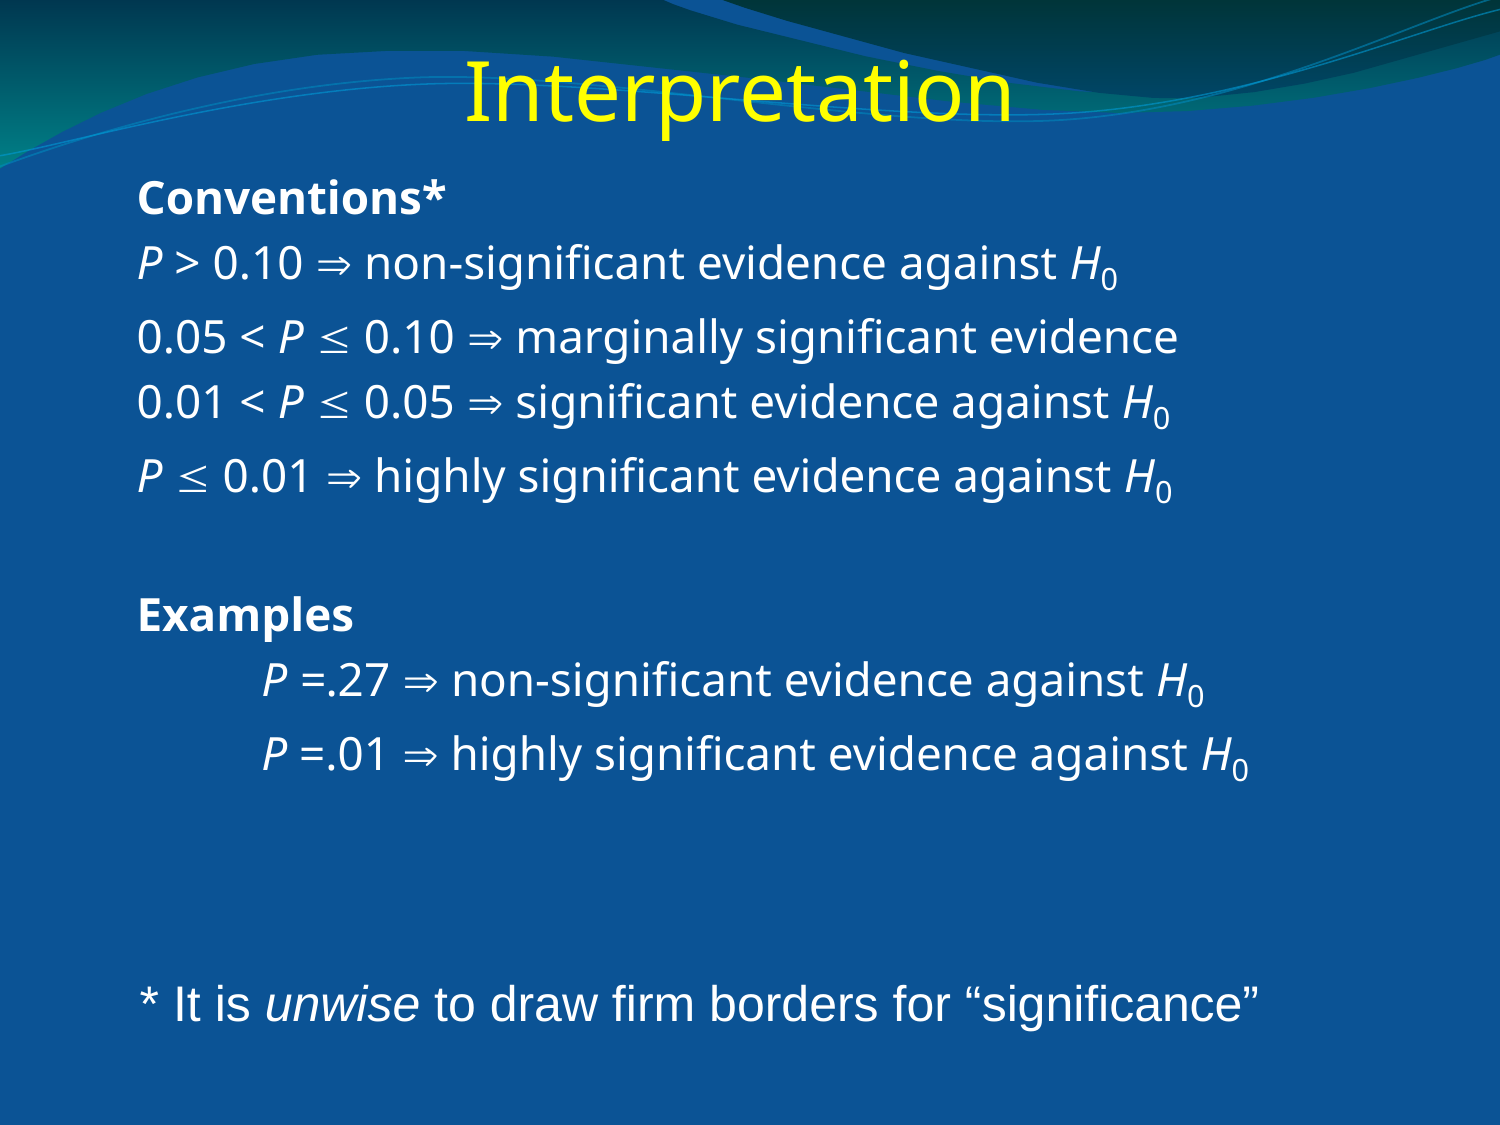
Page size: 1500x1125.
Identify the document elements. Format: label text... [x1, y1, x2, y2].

title Interpretation [76, 31, 1427, 138]
list Conventions* P > 0.10  non-significant evidence against H0 0.05 < P  0.10  marginally significant evidence 0.01 < P  0.05  significant evidence against H0 P  0.01  highly significant evidence against H0 Examples P =.27  non-significant evidence against H0 P =.01  highly significant evidence against H0 [76, 160, 1427, 911]
text_box * It is unwise to draw firm borders for “significance” [124, 964, 1393, 1040]
